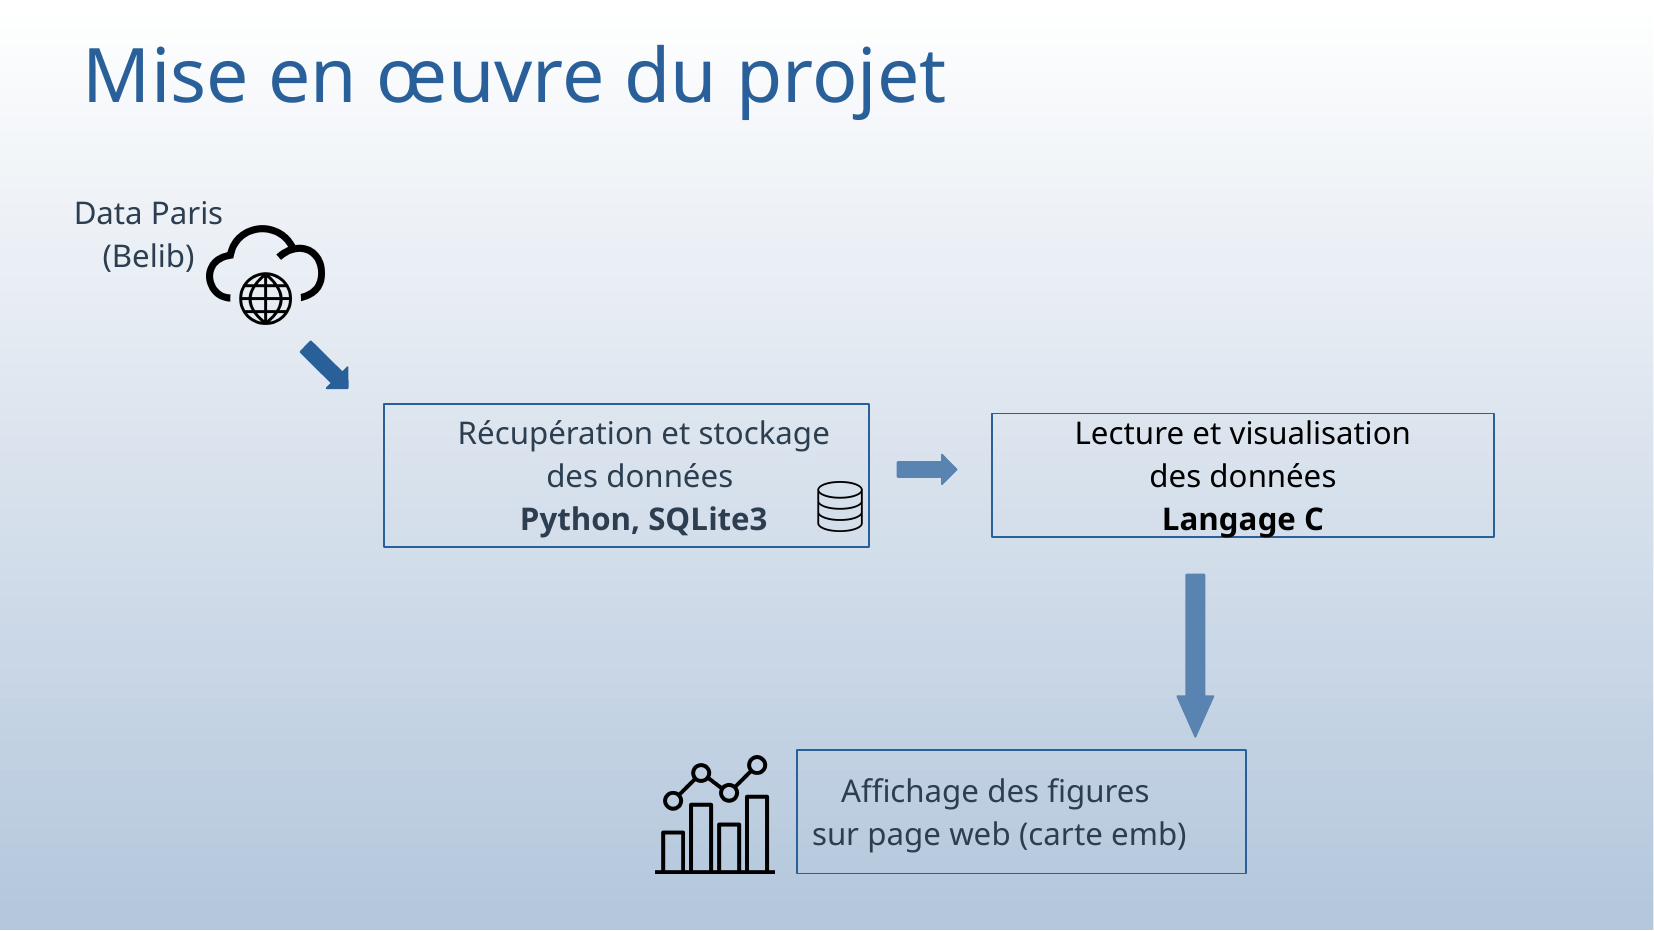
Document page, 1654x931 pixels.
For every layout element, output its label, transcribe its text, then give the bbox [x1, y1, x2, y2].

picture [815, 481, 865, 532]
picture [655, 755, 775, 875]
title Mise en œuvre du projet [82, 0, 1571, 151]
picture [206, 225, 325, 325]
text_box [59, 224, 1595, 931]
text_box Affichage des figures sur page web (carte emb) [797, 750, 1247, 874]
text_box Récupération et stockage des données Python, SQLite3 [383, 413, 869, 537]
text_box Lecture et visualisation des données Langage C [992, 413, 1495, 538]
text_box Data Paris (Belib) [59, 171, 266, 296]
